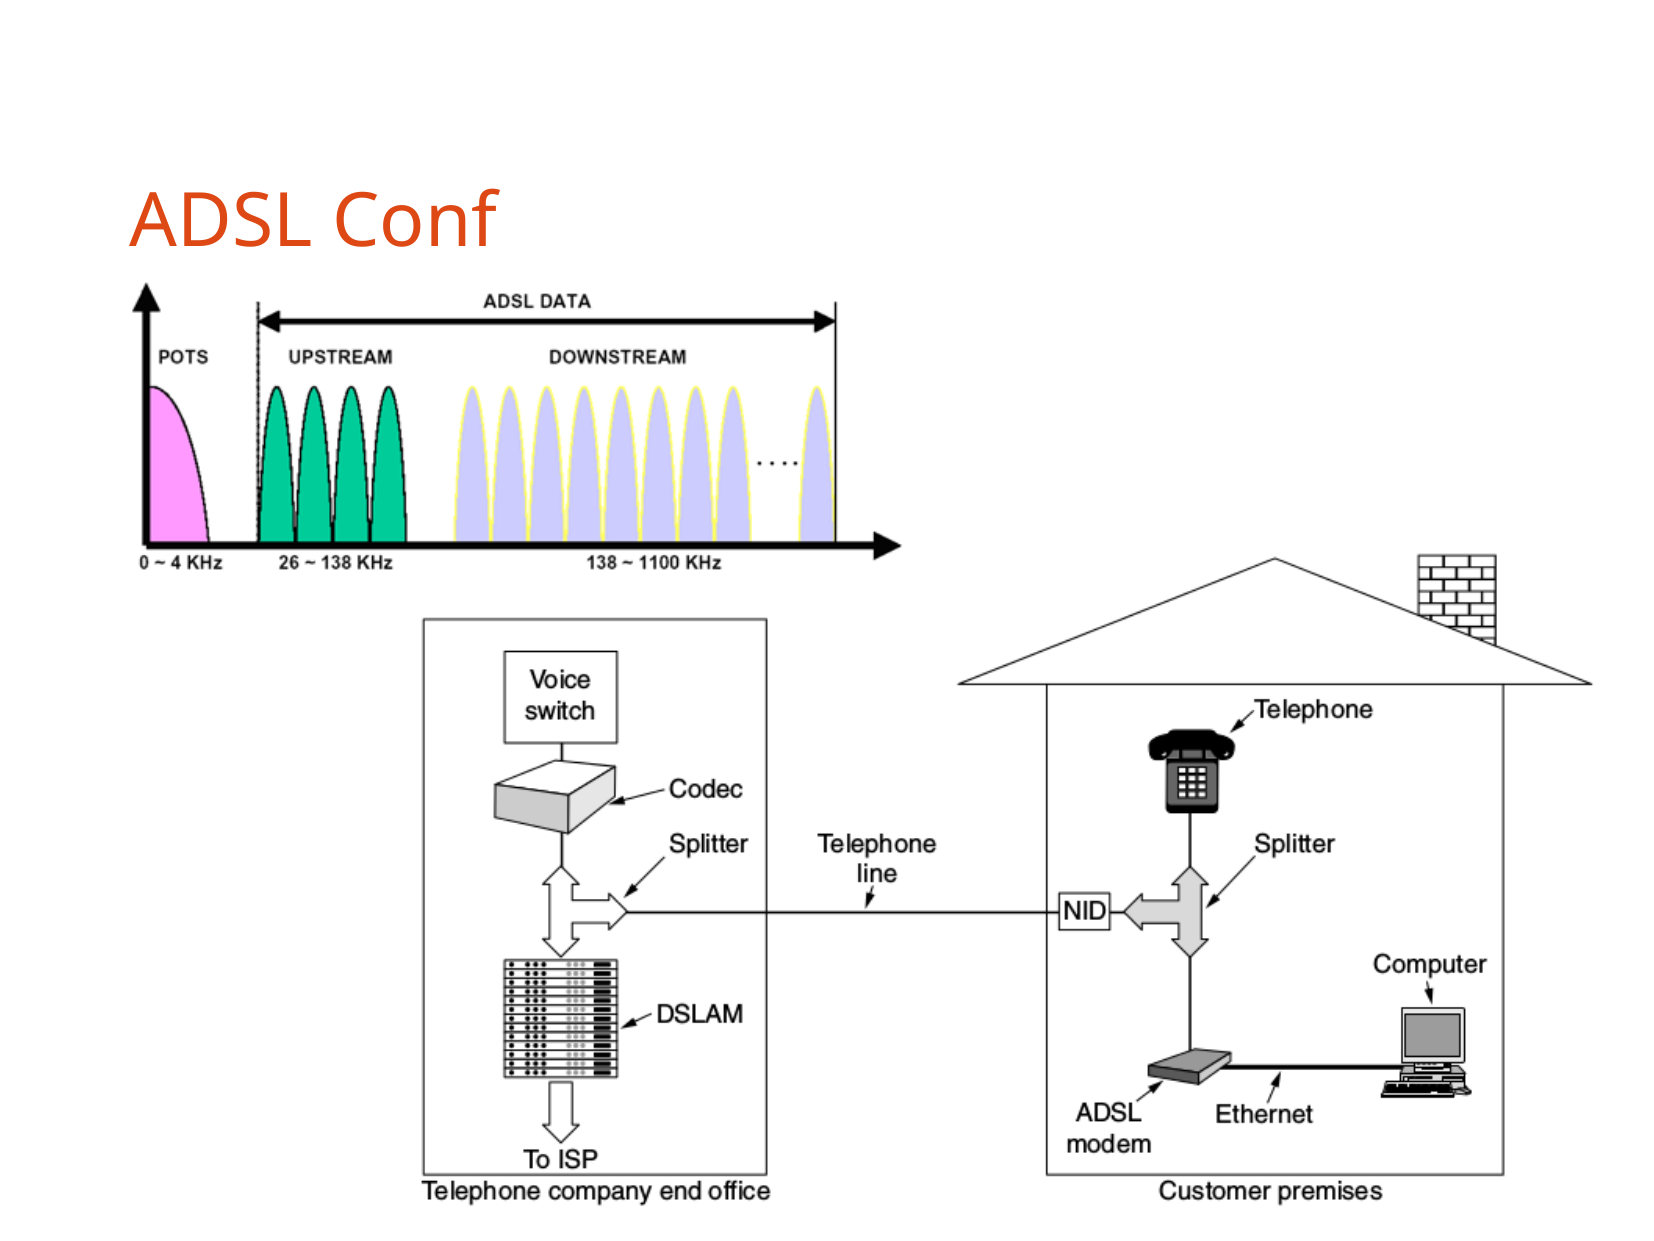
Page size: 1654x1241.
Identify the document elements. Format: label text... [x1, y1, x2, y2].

picture [128, 269, 1619, 1217]
title ADSL Conf [129, 153, 1518, 281]
